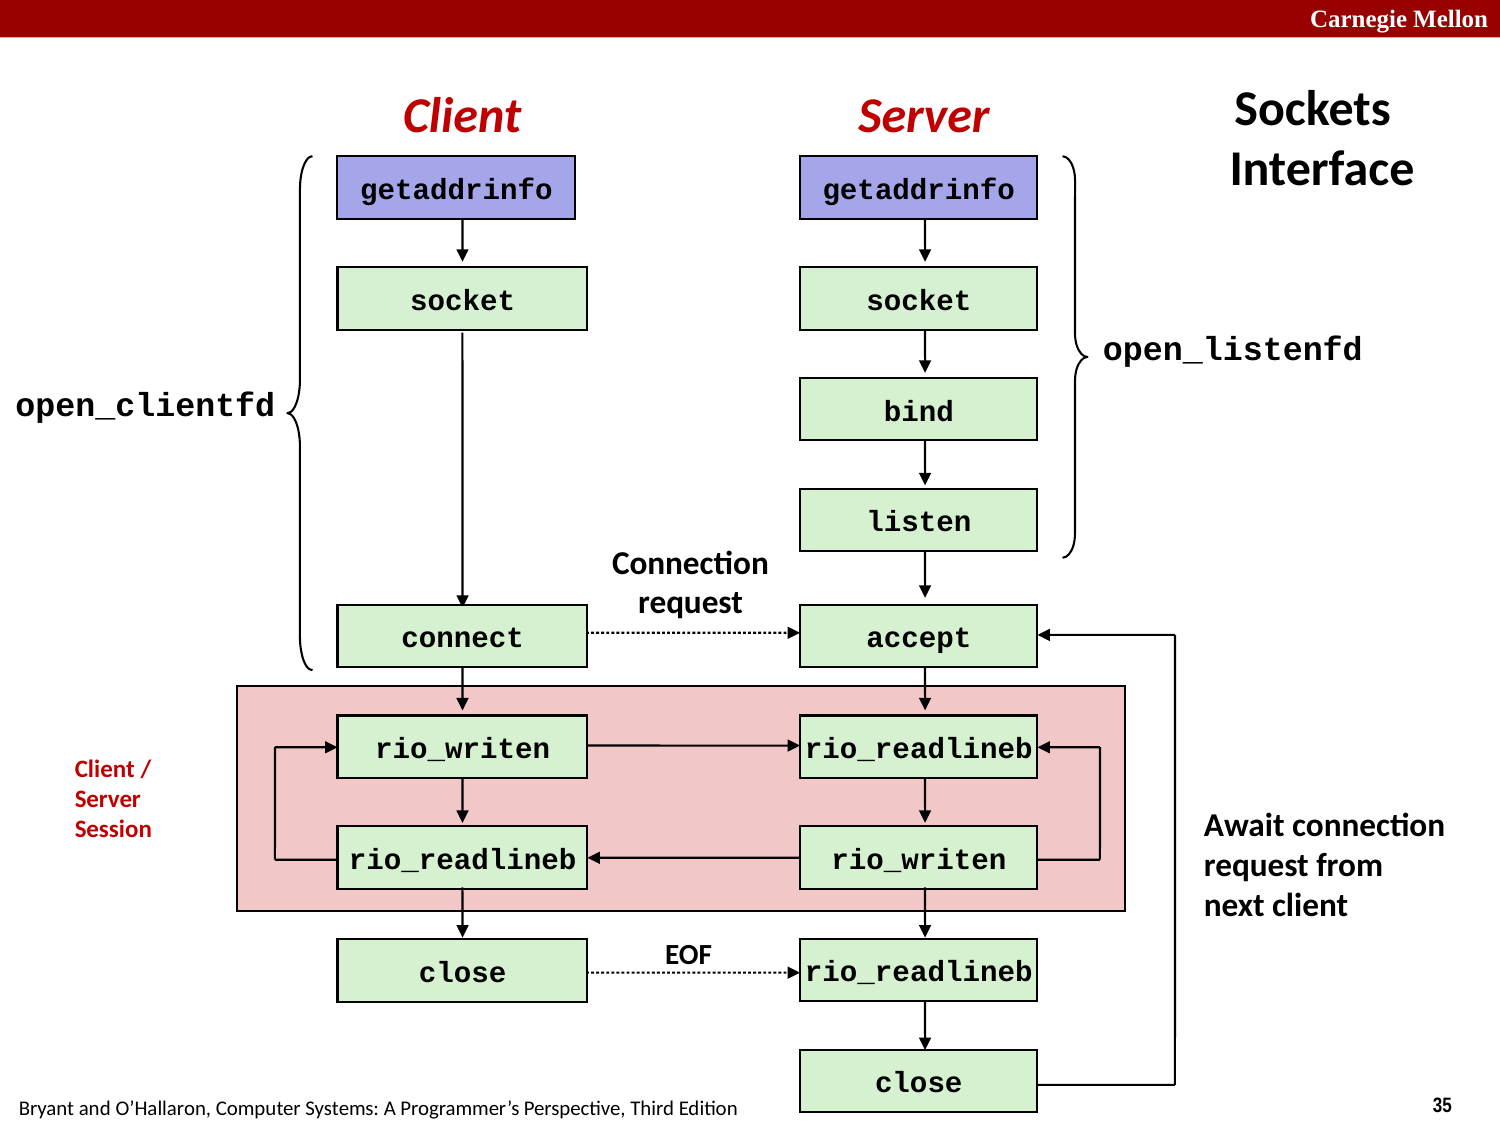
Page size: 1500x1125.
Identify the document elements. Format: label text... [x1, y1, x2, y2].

text_box Await connection request from next client [1189, 796, 1461, 931]
text_box getaddrinfo [337, 156, 575, 219]
text_box rio_writen [337, 715, 588, 778]
text_box bind [799, 378, 1038, 441]
text_box rio_readlineb [337, 826, 588, 889]
text_box connect [337, 604, 588, 668]
text_box Client / Server Session [59, 745, 213, 850]
text_box socket [799, 267, 1038, 330]
text_box [464, 859, 923, 911]
text_box rio_readlineb [799, 715, 1038, 778]
text_box Server [843, 74, 1005, 150]
text_box socket [337, 267, 588, 330]
title Sockets Interface [1137, 37, 1488, 234]
text_box listen [799, 488, 1038, 552]
text_box Client [388, 74, 537, 150]
text_box open_listenfd [1088, 319, 1378, 375]
text_box accept [799, 604, 1038, 668]
text_box getaddrinfo [799, 156, 1038, 219]
text_box [276, 747, 1098, 858]
text_box open_clientfd [0, 375, 291, 430]
text_box Connection request [597, 533, 785, 629]
text_box [237, 685, 1125, 911]
text_box rio_writen [799, 826, 1038, 889]
text_box close [799, 1049, 1038, 1113]
text_box EOF [650, 927, 728, 978]
text_box rio_readlineb [799, 938, 1038, 1002]
text_box close [337, 939, 588, 1002]
